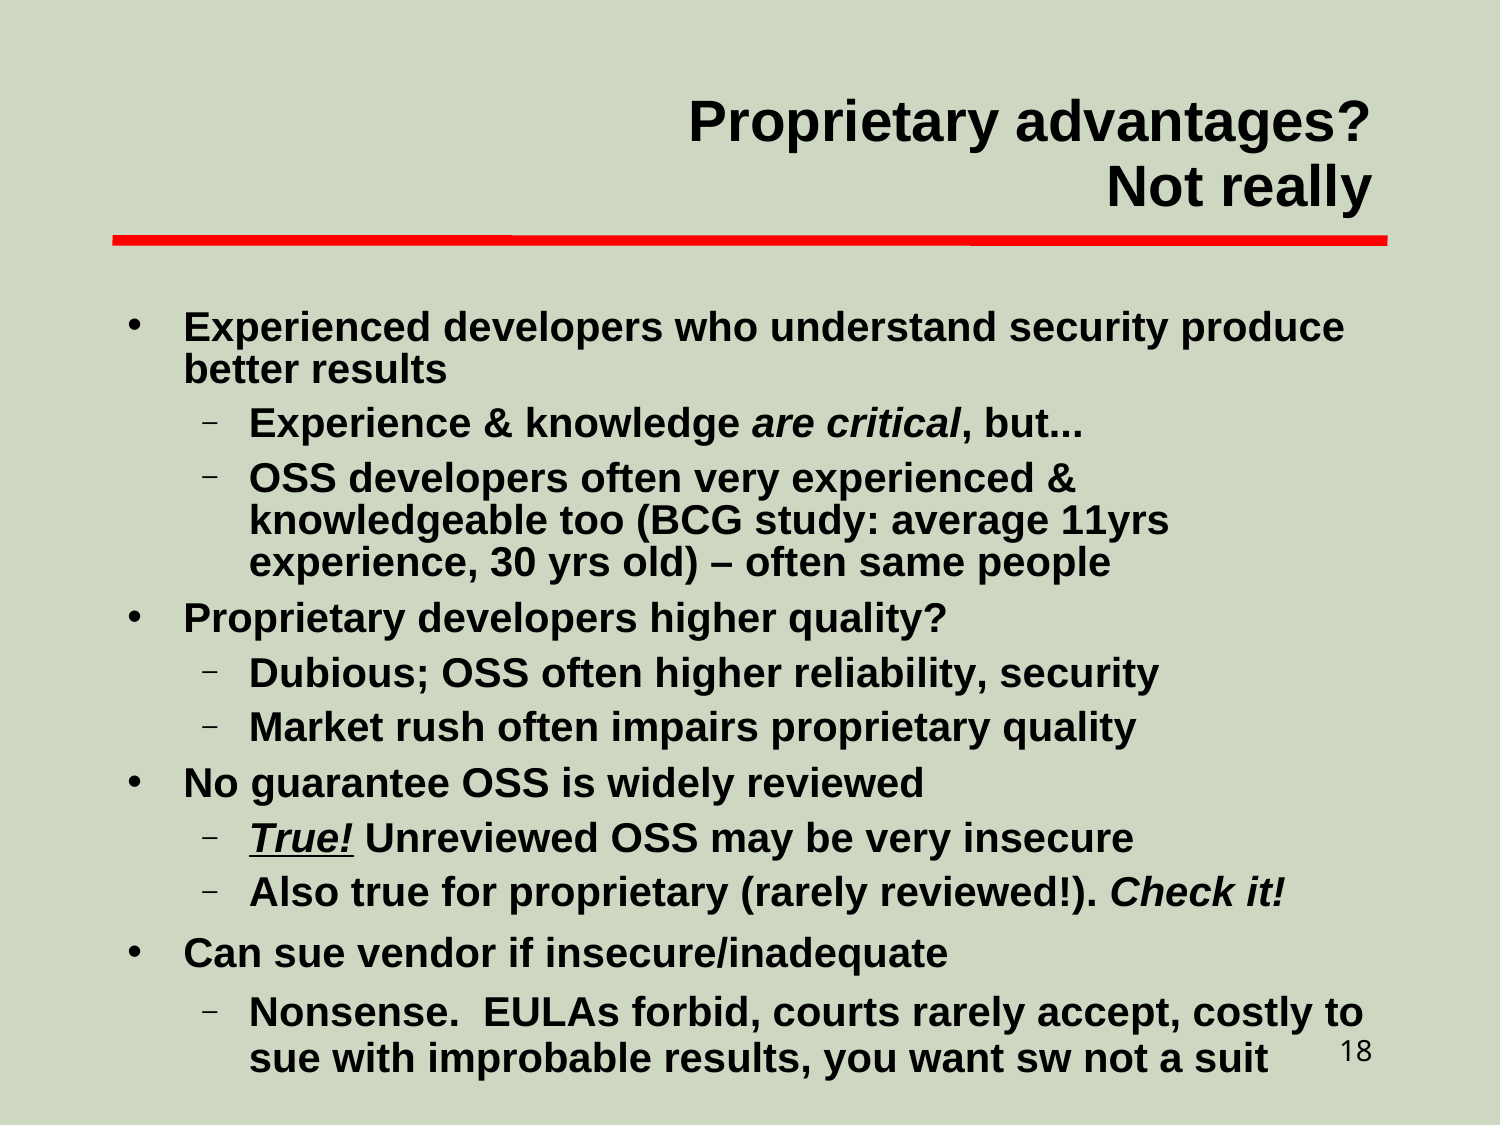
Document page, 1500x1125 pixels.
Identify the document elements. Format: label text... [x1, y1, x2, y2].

title Proprietary advantages? Not really [337, 81, 1388, 228]
list Experienced developers who understand security produce better results Experience & knowledge are critical, but... OSS developers often very experienced & knowledgeable too (BCG study: average 11yrs experience, 30 yrs old) – often same people Proprietary developers higher quality? Dubious; OSS often higher reliability, security Market rush often impairs proprietary quality No guarantee OSS is widely reviewed True! Unreviewed OSS may be very insecure Also true for proprietary (rarely reviewed!). Check it! Can sue vendor if insecure/inadequate Nonsense. EULAs forbid, courts rarely accept, costly to sue with improbable results, you want sw not a suit [112, 299, 1388, 1092]
